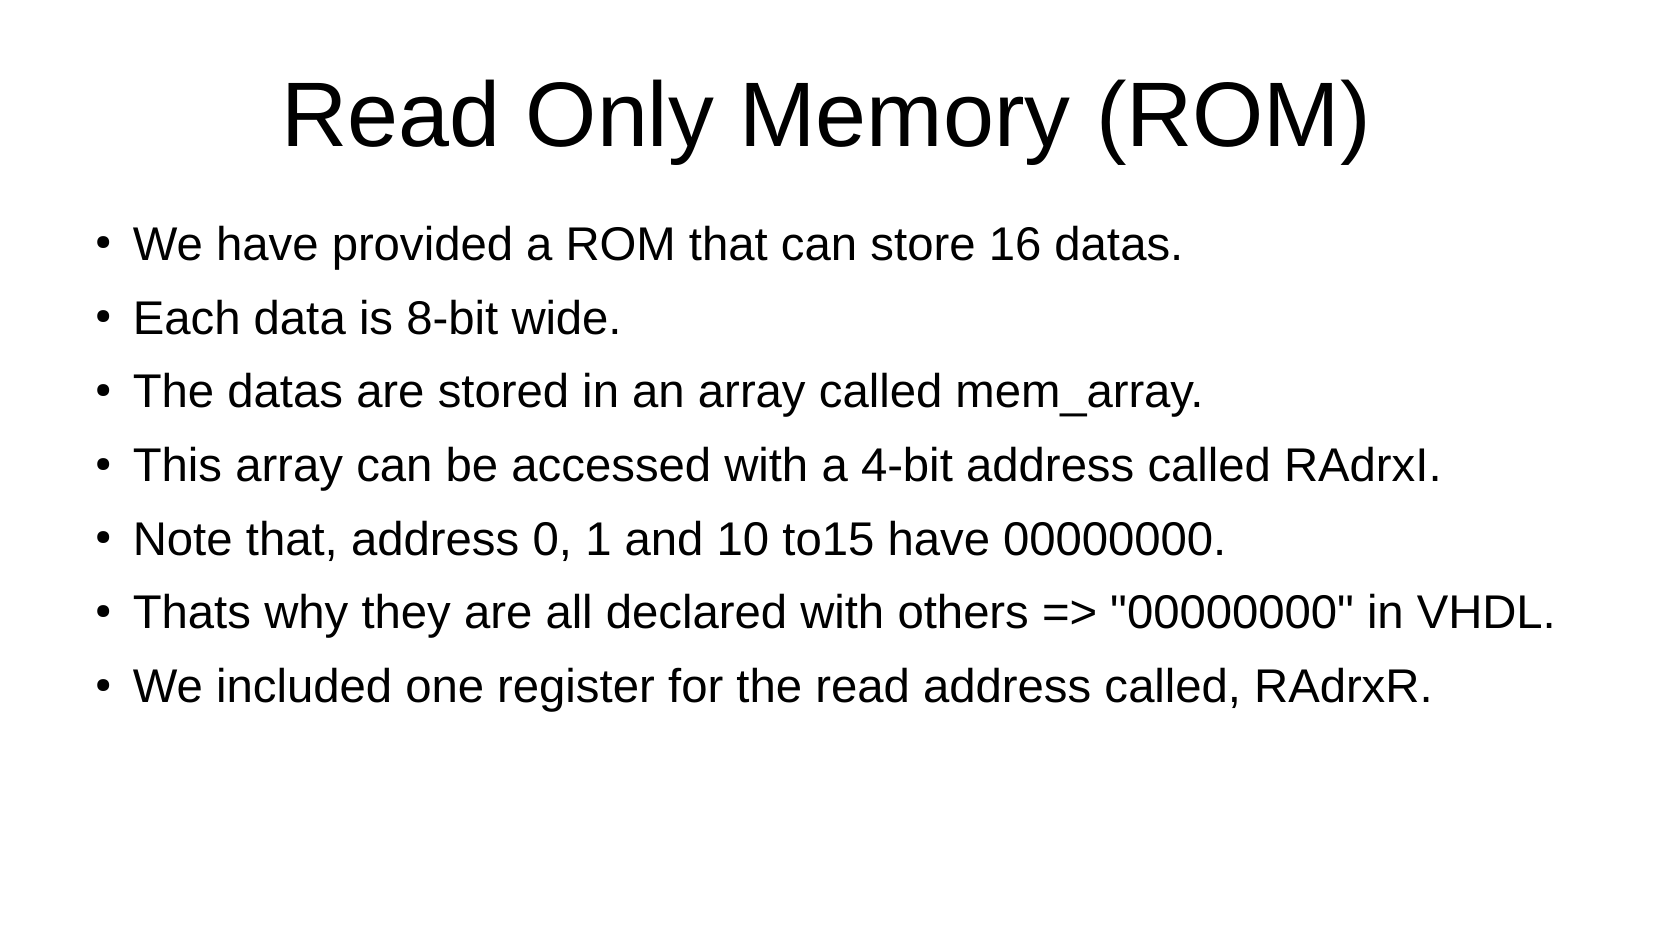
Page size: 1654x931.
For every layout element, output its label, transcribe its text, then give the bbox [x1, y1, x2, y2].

title Read Only Memory (ROM) [82, 37, 1571, 193]
list We have provided a ROM that can store 16 datas. Each data is 8-bit wide. The datas are stored in an array called mem_array. This array can be accessed with a 4-bit address called RAdrxI. Note that, address 0, 1 and 10 to15 have 00000000. Thats why they are all declared with others => "00000000" in VHDL. We included one register for the read address called, RAdrxR. [82, 217, 1571, 758]
